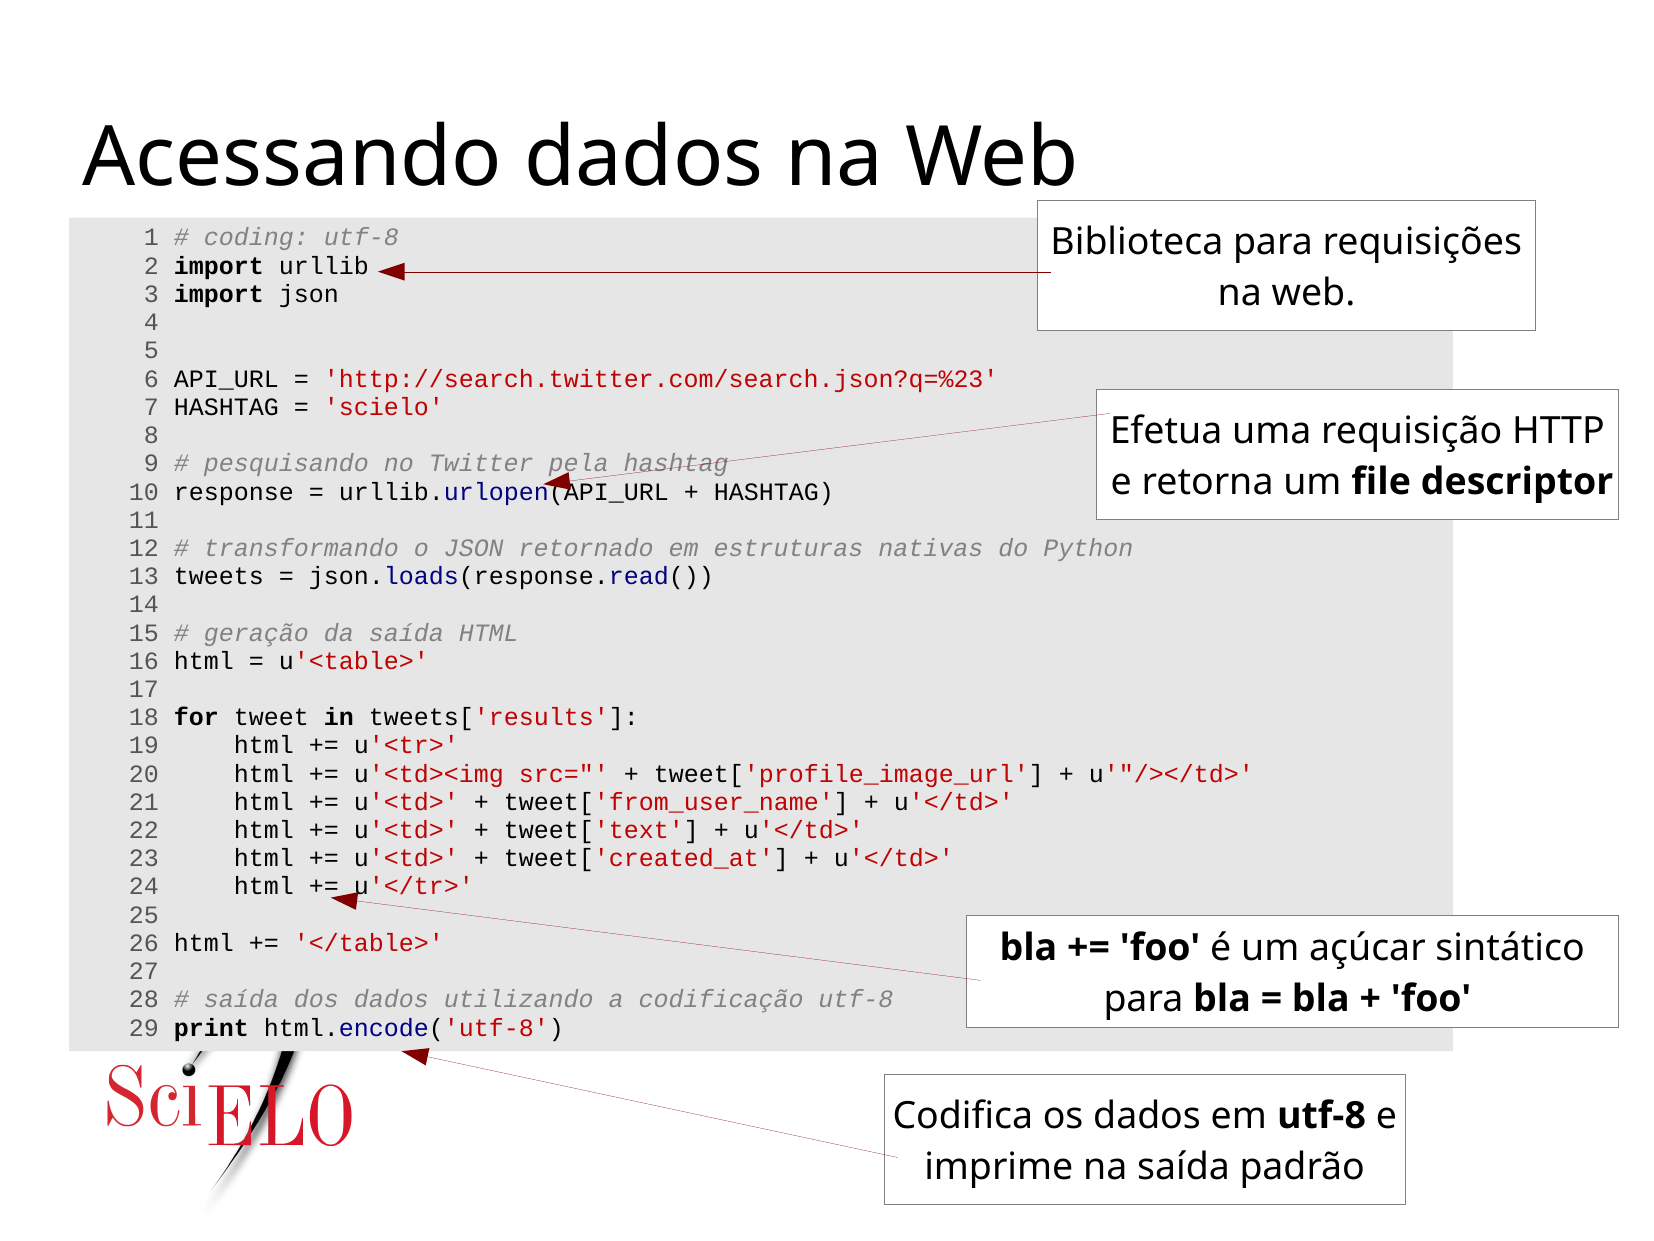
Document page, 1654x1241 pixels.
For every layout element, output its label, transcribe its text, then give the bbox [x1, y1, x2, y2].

text_box 1 # coding: utf-8 2 import urllib 3 import json 4 5 6 API_URL = 'http://search.twitter.com/search.json?q=%23' 7 HASHTAG = 'scielo' 8 9 # pesquisando no Twitter pela hashtag 10 response = urllib.urlopen(API_URL + HASHTAG) 11 12 # transformando o JSON retornado em estruturas nativas do Python 13 tweets = json.loads(response.read()) 14 15 # geração da saída HTML 16 html = u'<table>' 17 18 for tweet in tweets['results']: 19 html += u'<tr>' 20 html += u'<td><img src="' + tweet['profile_image_url'] + u'"/></td>' 21 html += u'<td>' + tweet['from_user_name'] + u'</td>' 22 html += u'<td>' + tweet['text'] + u'</td>' 23 html += u'<td>' + tweet['created_at'] + u'</td>' 24 html += u'</tr>' 25 26 html += '</table>' 27 28 # saída dos dados utilizando a codificação utf-8 29 print html.encode('utf-8') [69, 217, 1453, 1052]
picture [81, 1052, 367, 1231]
text_box bla += 'foo' é um açúcar sintático para bla = bla + 'foo' [966, 915, 1619, 1028]
text_box Codifica os dados em utf-8 e imprime na saída padrão [884, 1074, 1406, 1205]
text_box Biblioteca para requisições na web. [1037, 200, 1536, 331]
text_box Efetua uma requisição HTTP e retorna um file descriptor [1096, 389, 1619, 520]
title Acessando dados na Web [82, 49, 1571, 257]
